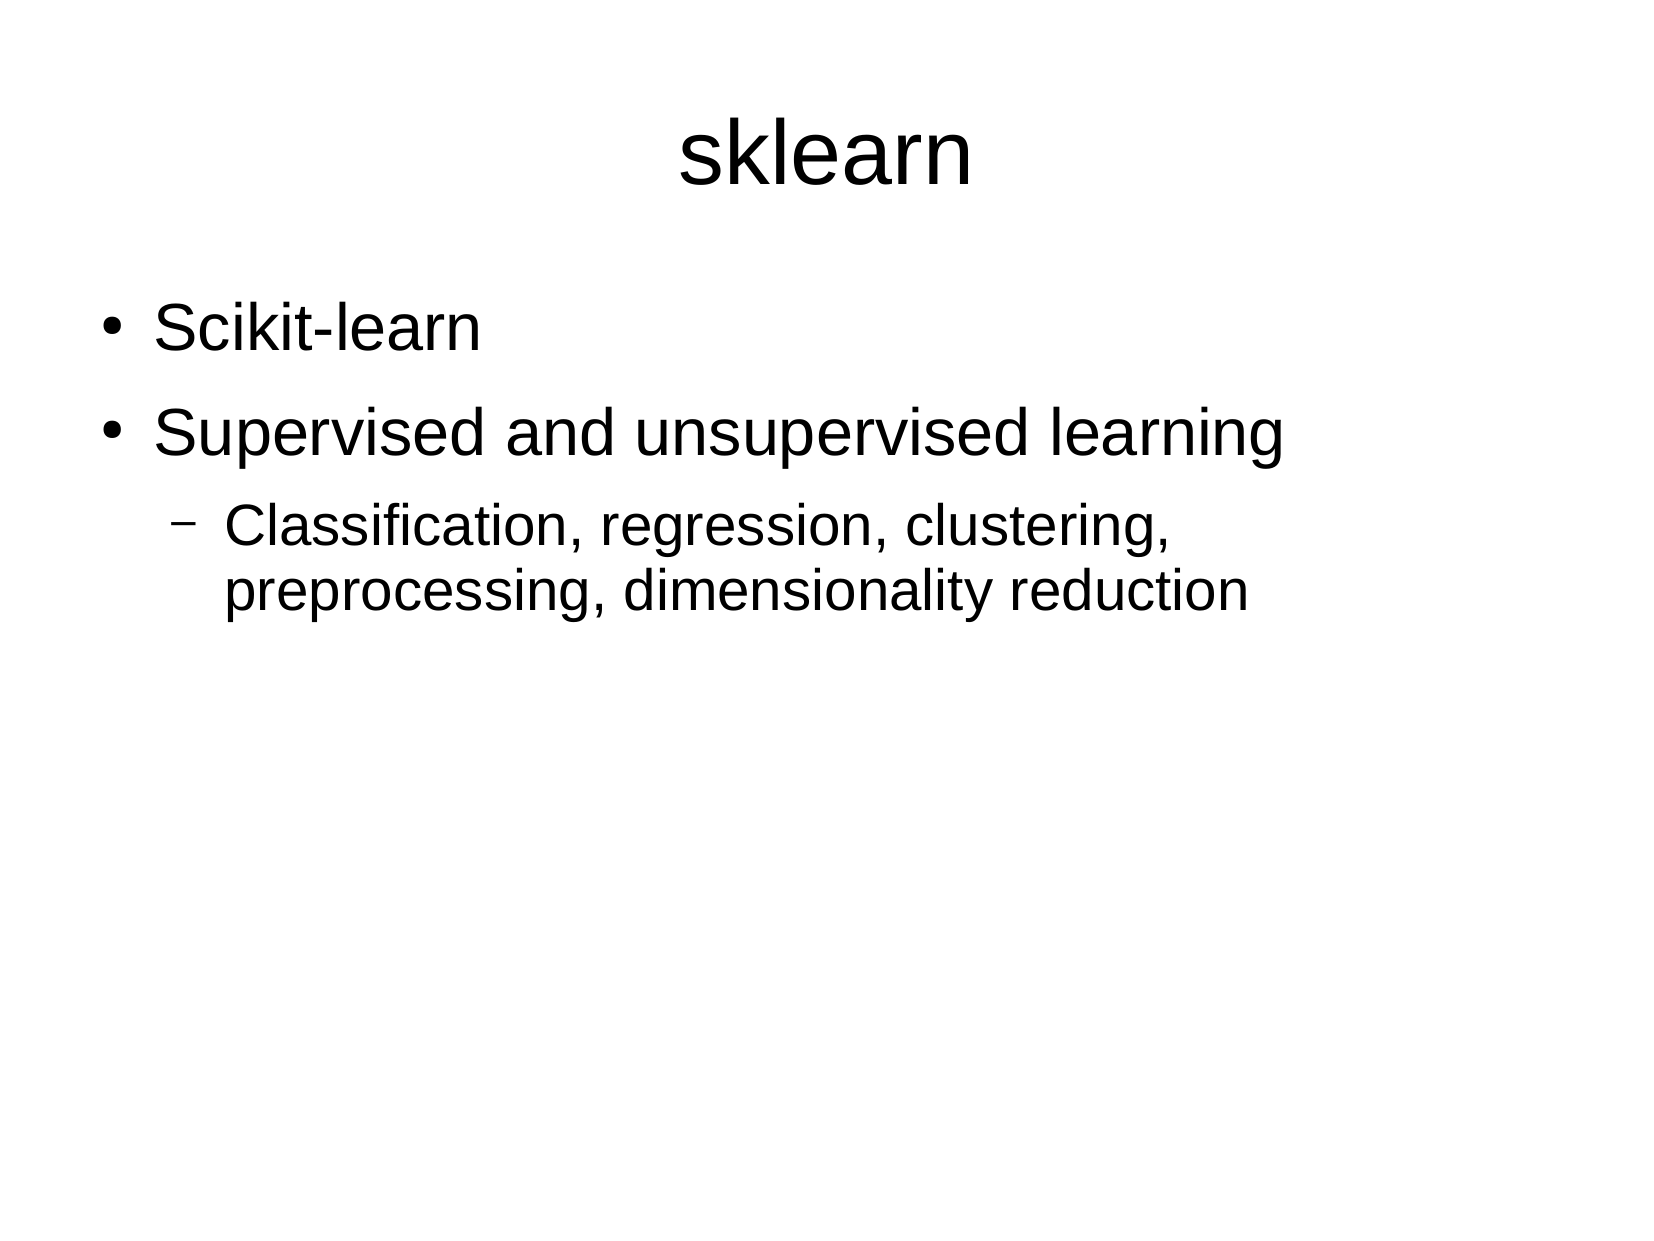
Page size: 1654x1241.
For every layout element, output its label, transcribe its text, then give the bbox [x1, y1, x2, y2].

list Scikit-learn Supervised and unsupervised learning Classification, regression, clustering, preprocessing, dimensionality reduction [82, 290, 1571, 1010]
title sklearn [82, 49, 1571, 257]
